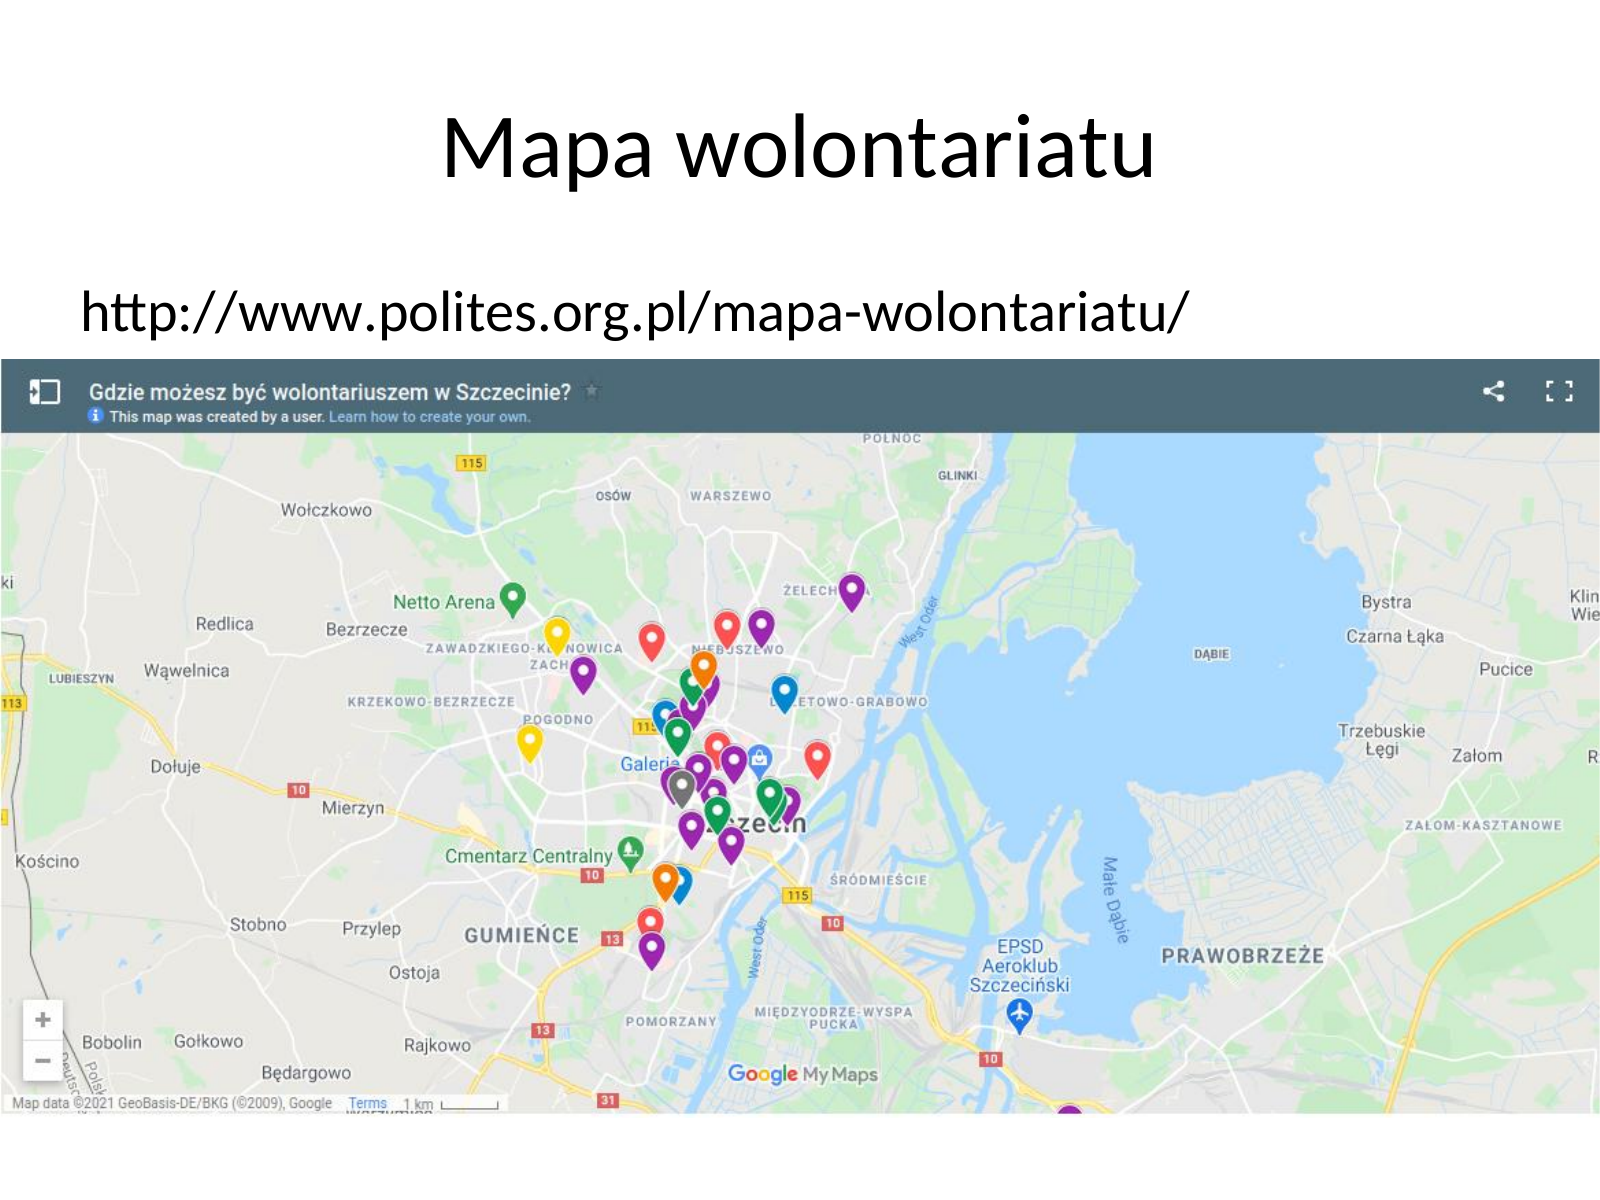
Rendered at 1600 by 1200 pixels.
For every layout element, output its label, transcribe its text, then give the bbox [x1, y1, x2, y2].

picture [0, 359, 1600, 1118]
title Mapa wolontariatu [79, 47, 1520, 249]
list http://www.polites.org.pl/mapa-wolontariatu/ [79, 280, 1520, 359]
